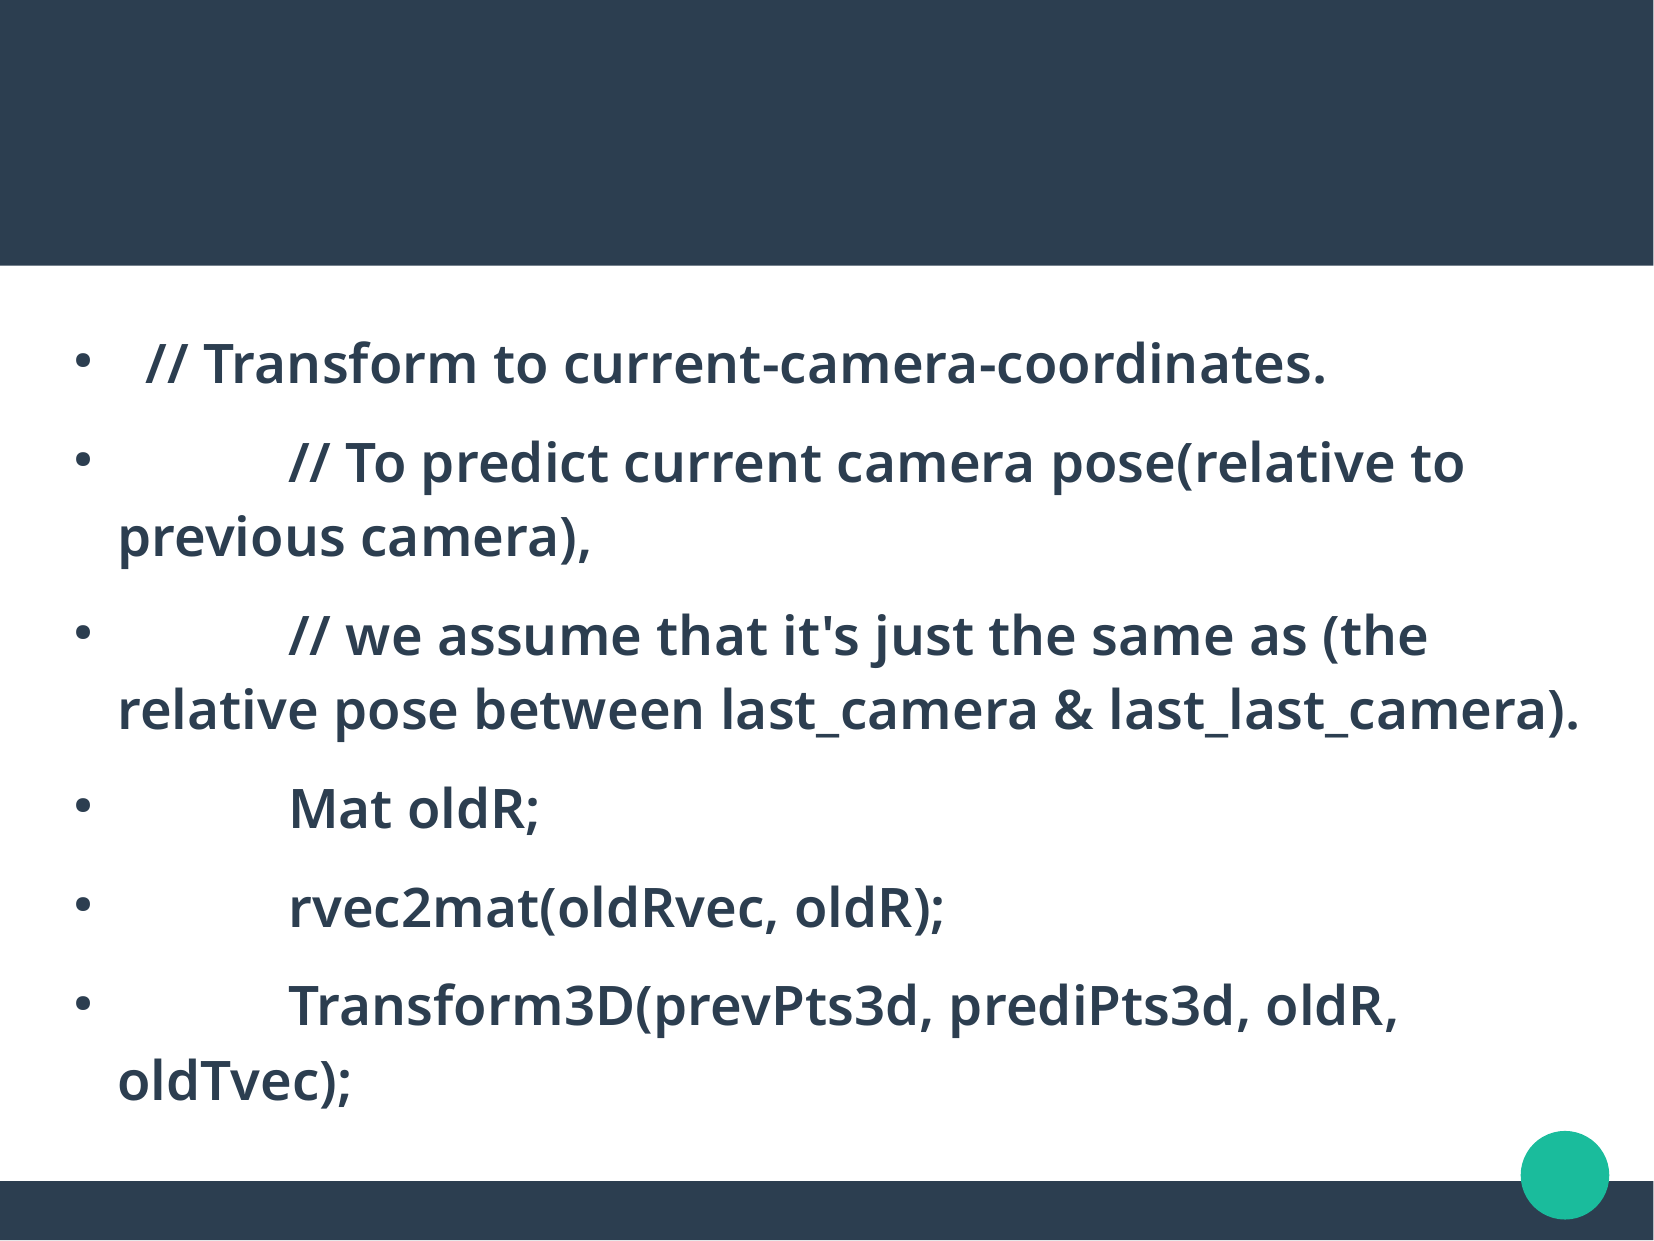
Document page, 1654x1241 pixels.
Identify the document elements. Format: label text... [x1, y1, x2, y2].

list // Transform to current-camera-coordinates. // To predict current camera pose(relative to previous camera), // we assume that it's just the same as (the relative pose between last_camera & last_last_camera). Mat oldR; rvec2mat(oldRvec, oldR); Transform3D(prevPts3d, prediPts3d, oldR, oldTvec); [59, 324, 1595, 1152]
